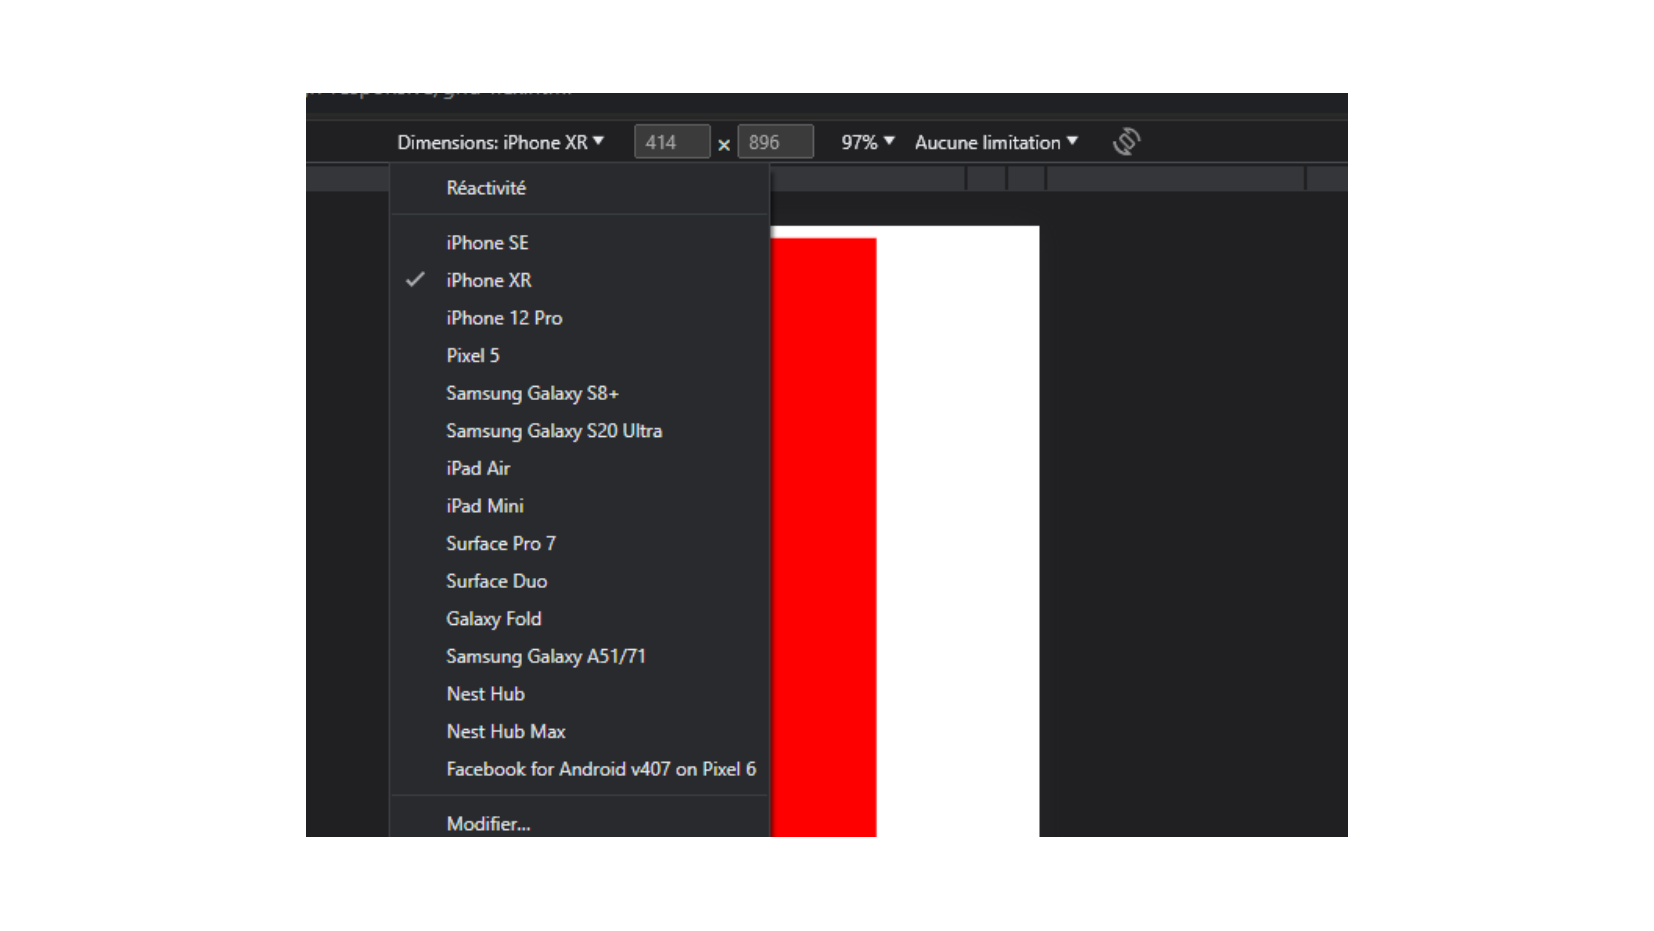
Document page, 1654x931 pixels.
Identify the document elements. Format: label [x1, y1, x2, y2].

picture [306, 93, 1348, 837]
